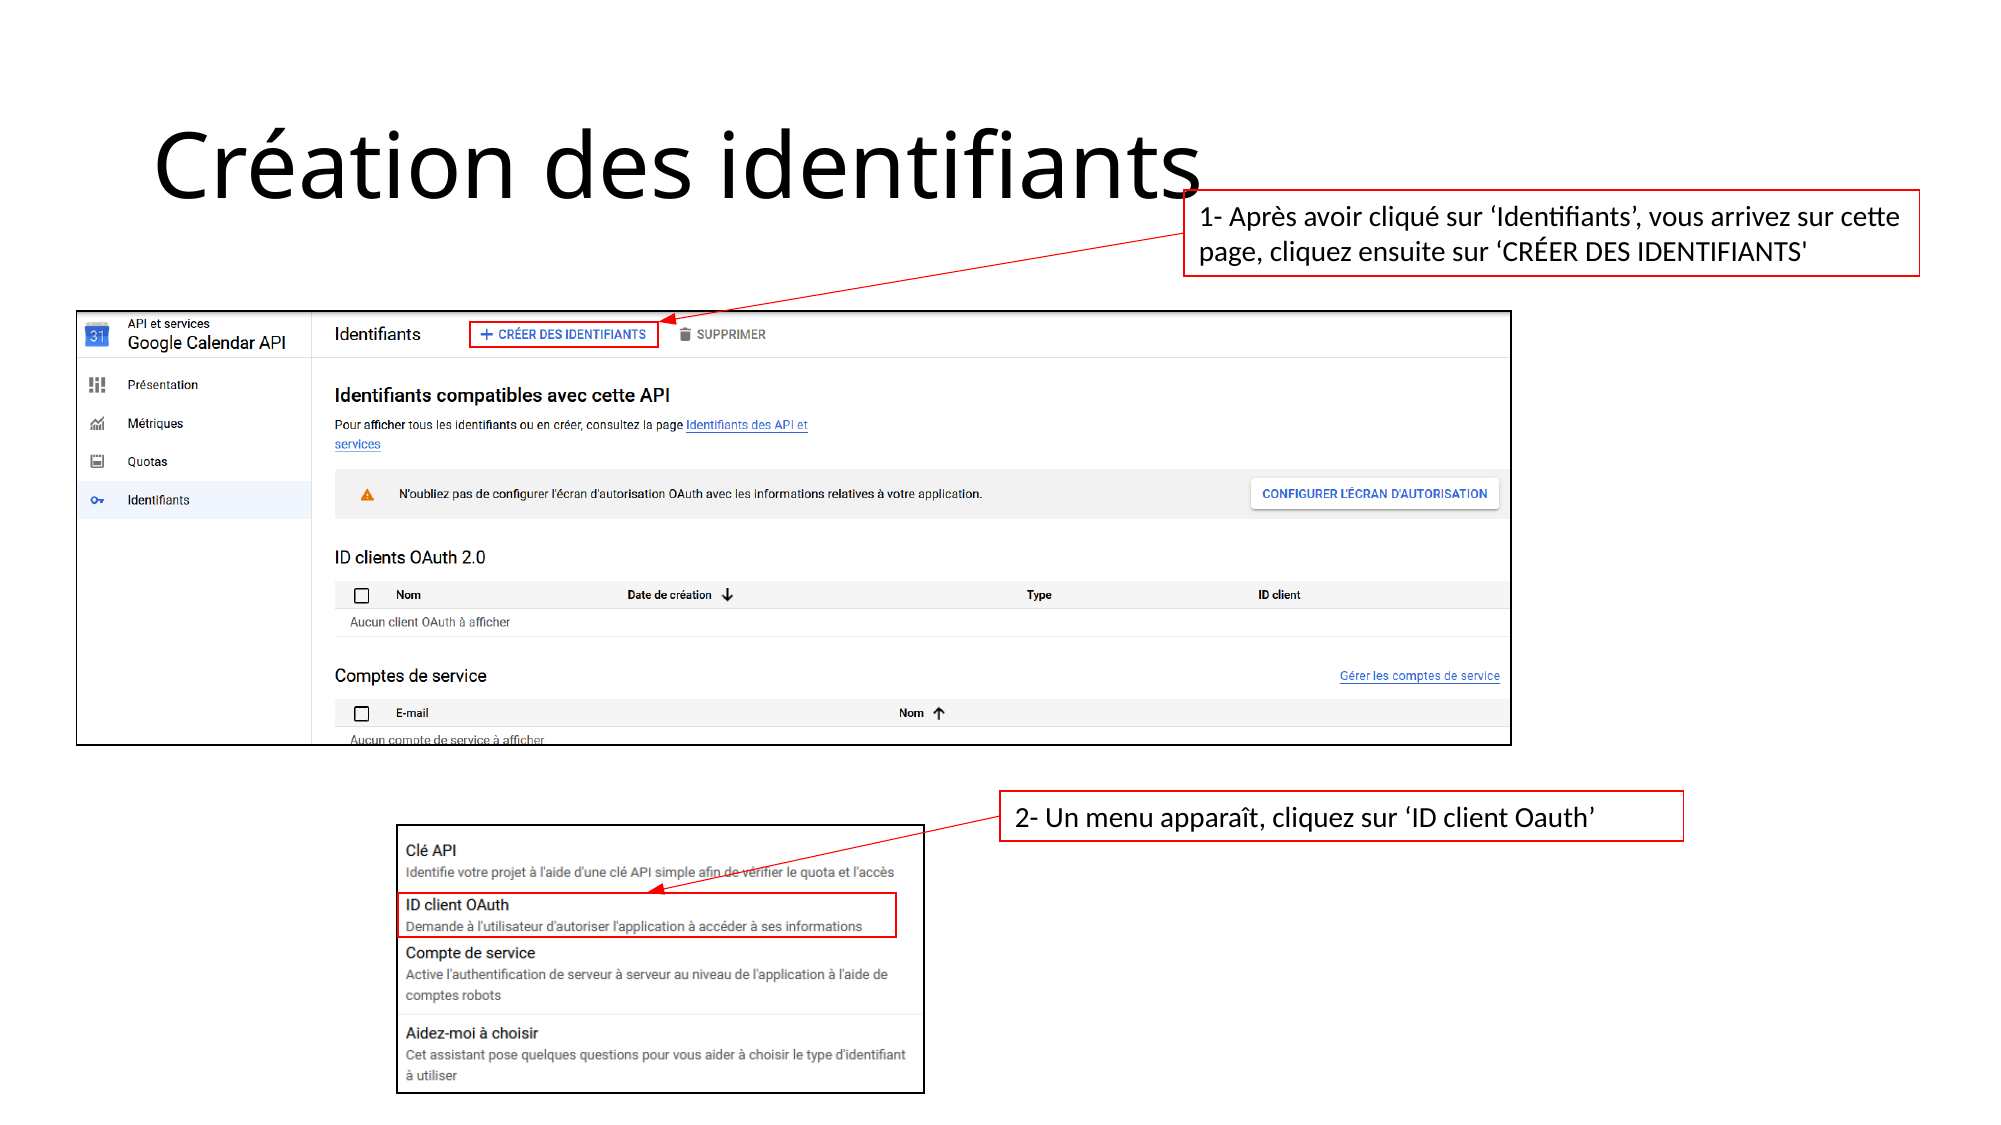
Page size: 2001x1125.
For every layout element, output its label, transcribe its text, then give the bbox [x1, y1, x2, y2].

title Création des identifiants [137, 59, 1863, 278]
title Création des identifiants [927, 234, 1863, 278]
picture [399, 894, 895, 936]
text_box 1- Après avoir cliqué sur ‘Identifiants’, vous arrivez sur cette page, cliquez ensuite sur ‘CRÉER DES IDENTIFIANTS' [1183, 190, 1920, 276]
picture [397, 834, 924, 1093]
text_box 2- Un menu apparaît, cliquez sur ‘ID client Oauth’ [999, 790, 1684, 842]
picture [471, 323, 657, 346]
picture [397, 825, 924, 892]
picture [77, 311, 1511, 745]
